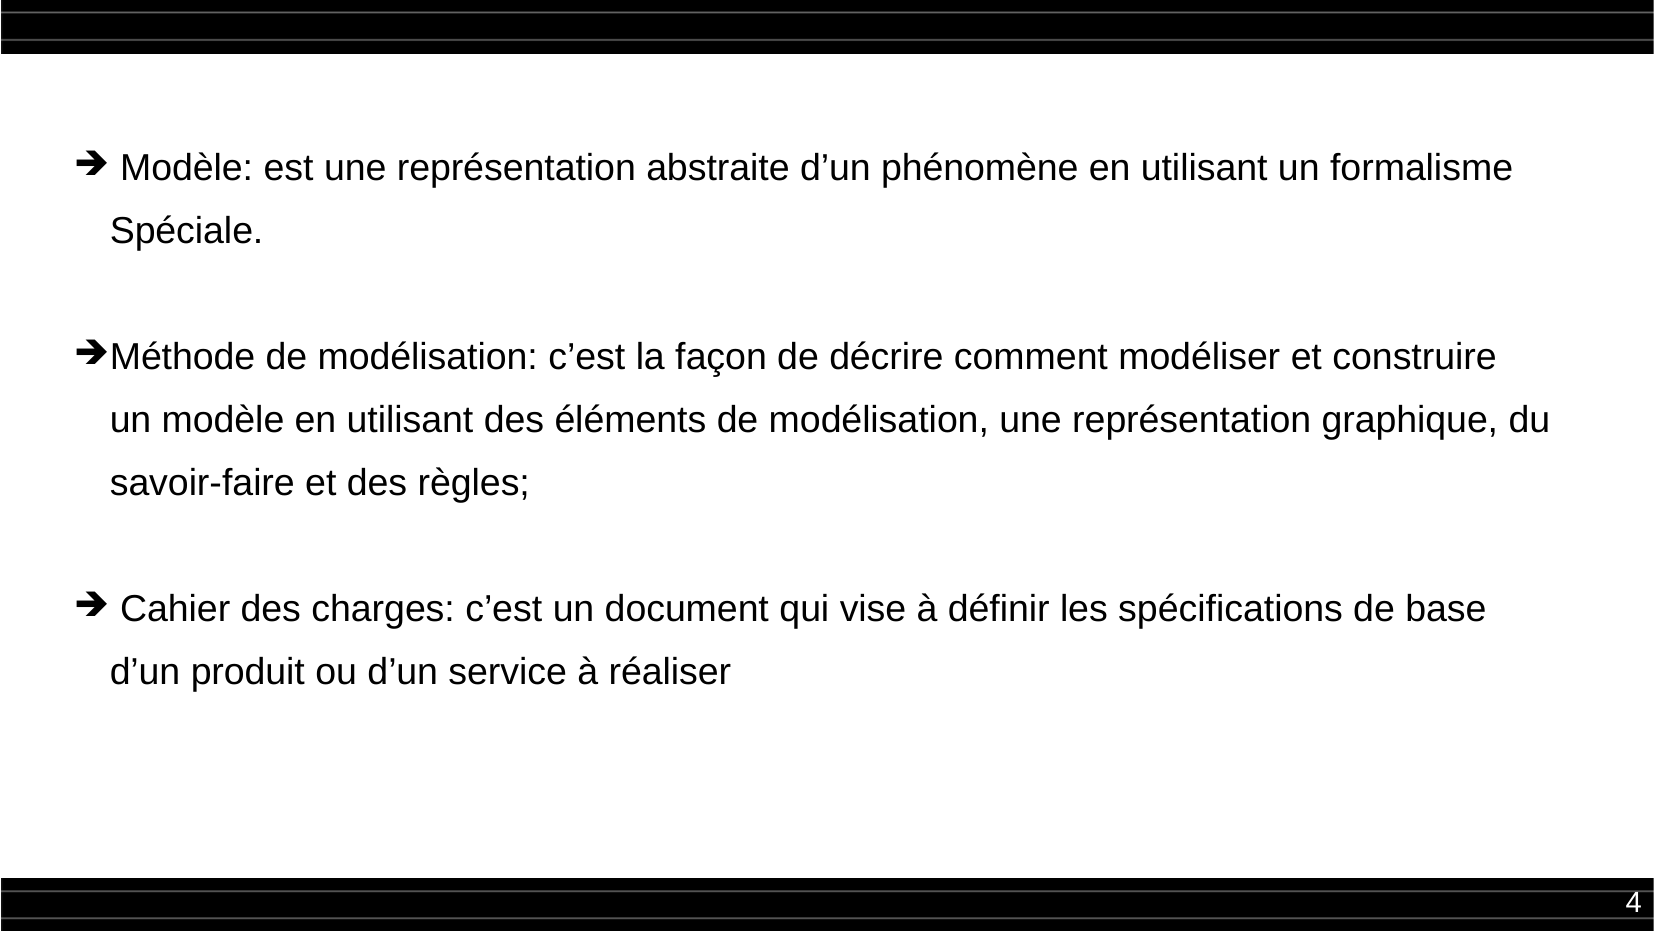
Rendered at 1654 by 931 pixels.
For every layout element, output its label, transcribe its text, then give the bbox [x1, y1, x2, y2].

text_box Modèle: est une représentation abstraite d’un phénomène en utilisant un formalisme Spéciale. Méthode de modélisation: c’est la façon de décrire comment modéliser et construire un modèle en utilisant des éléments de modélisation, une représentation graphique, du savoir-faire et des règles; Cahier des charges: c’est un document qui vise à définir les spécifications de base d’un produit ou d’un service à réaliser [59, 118, 1607, 700]
picture [1, 878, 1654, 931]
picture [1, 0, 1654, 54]
